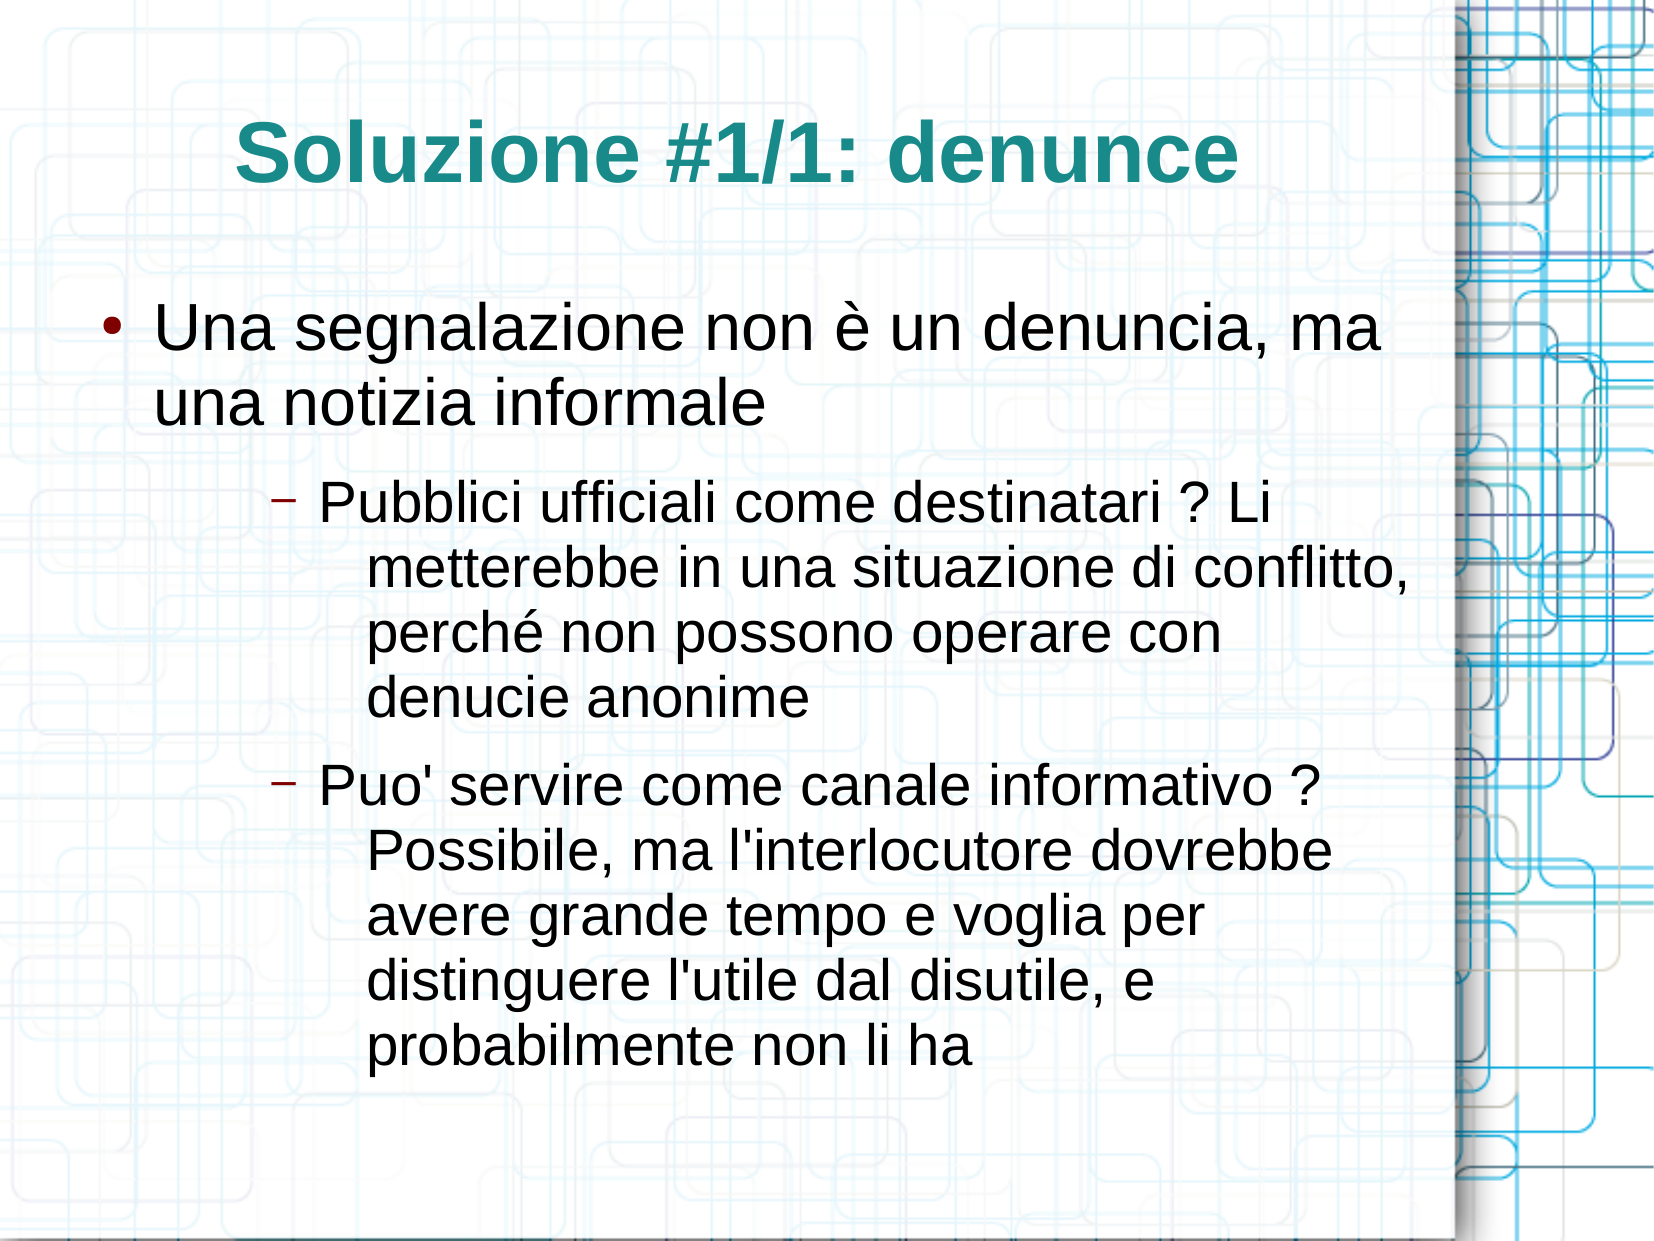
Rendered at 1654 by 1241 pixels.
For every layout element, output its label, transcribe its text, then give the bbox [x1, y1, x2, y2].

title Soluzione #1/1: denunce [59, 49, 1418, 257]
picture [0, 0, 1654, 1241]
list Una segnalazione non è un denuncia, ma una notizia informale Pubblici ufficiali come destinatari ? Li metterebbe in una situazione di conflitto, perché non possono operare con denucie anonime Puo' servire come canale informativo ? Possibile, ma l'interlocutore dovrebbe avere grande tempo e voglia per distinguere l'utile dal disutile, e probabilmente non li ha [82, 290, 1418, 1171]
